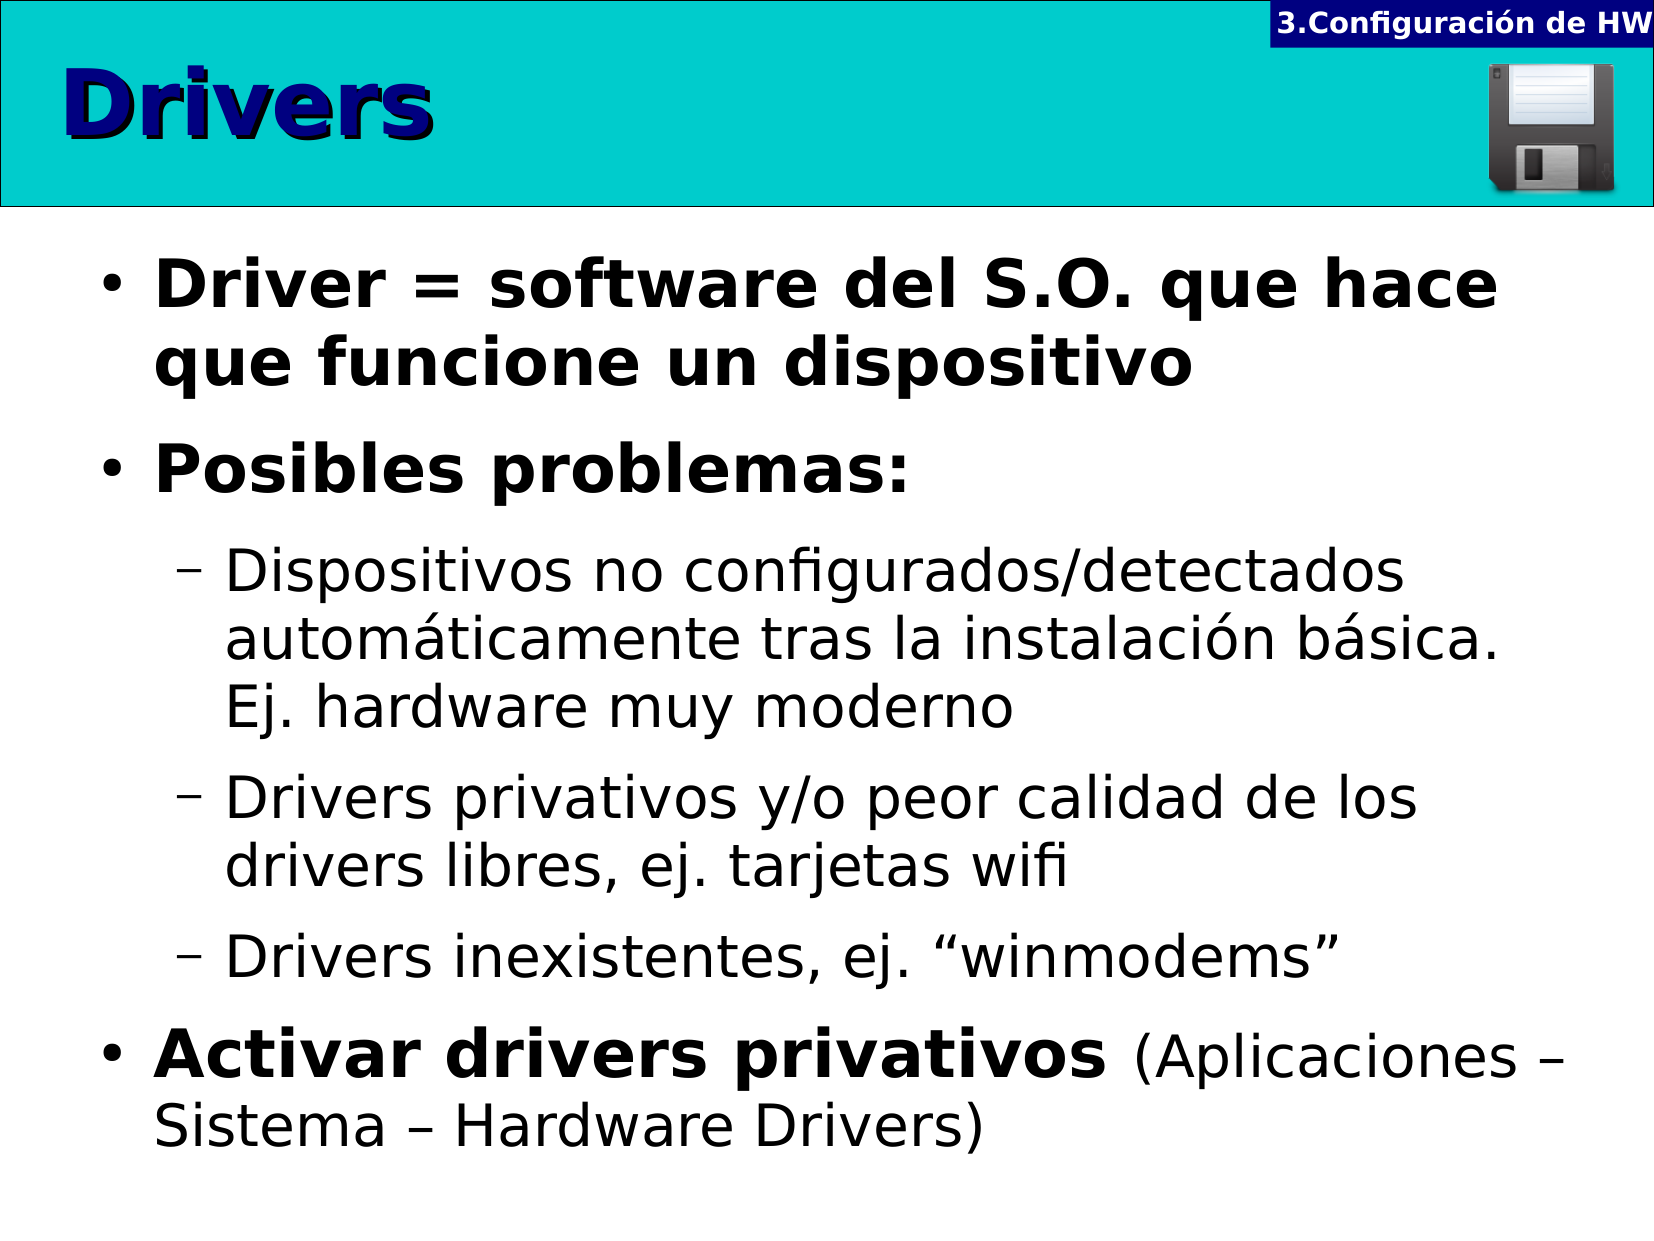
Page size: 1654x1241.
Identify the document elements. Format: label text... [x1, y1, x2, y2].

picture [1480, 55, 1623, 198]
text_box 3.Configuración de HW [1270, 0, 1654, 48]
title Drivers [59, 14, 1654, 192]
list Driver = software del S.O. que hace que funcione un dispositivo Posibles problemas: Dispositivos no configurados/detectados automáticamente tras la instalación básica. Ej. hardware muy moderno Drivers privativos y/o peor calidad de los drivers libres, ej. tarjetas wifi Drivers inexistentes, ej. “winmodems” Activar drivers privativos (Aplicaciones – Sistema – Hardware Drivers) [82, 245, 1571, 1161]
